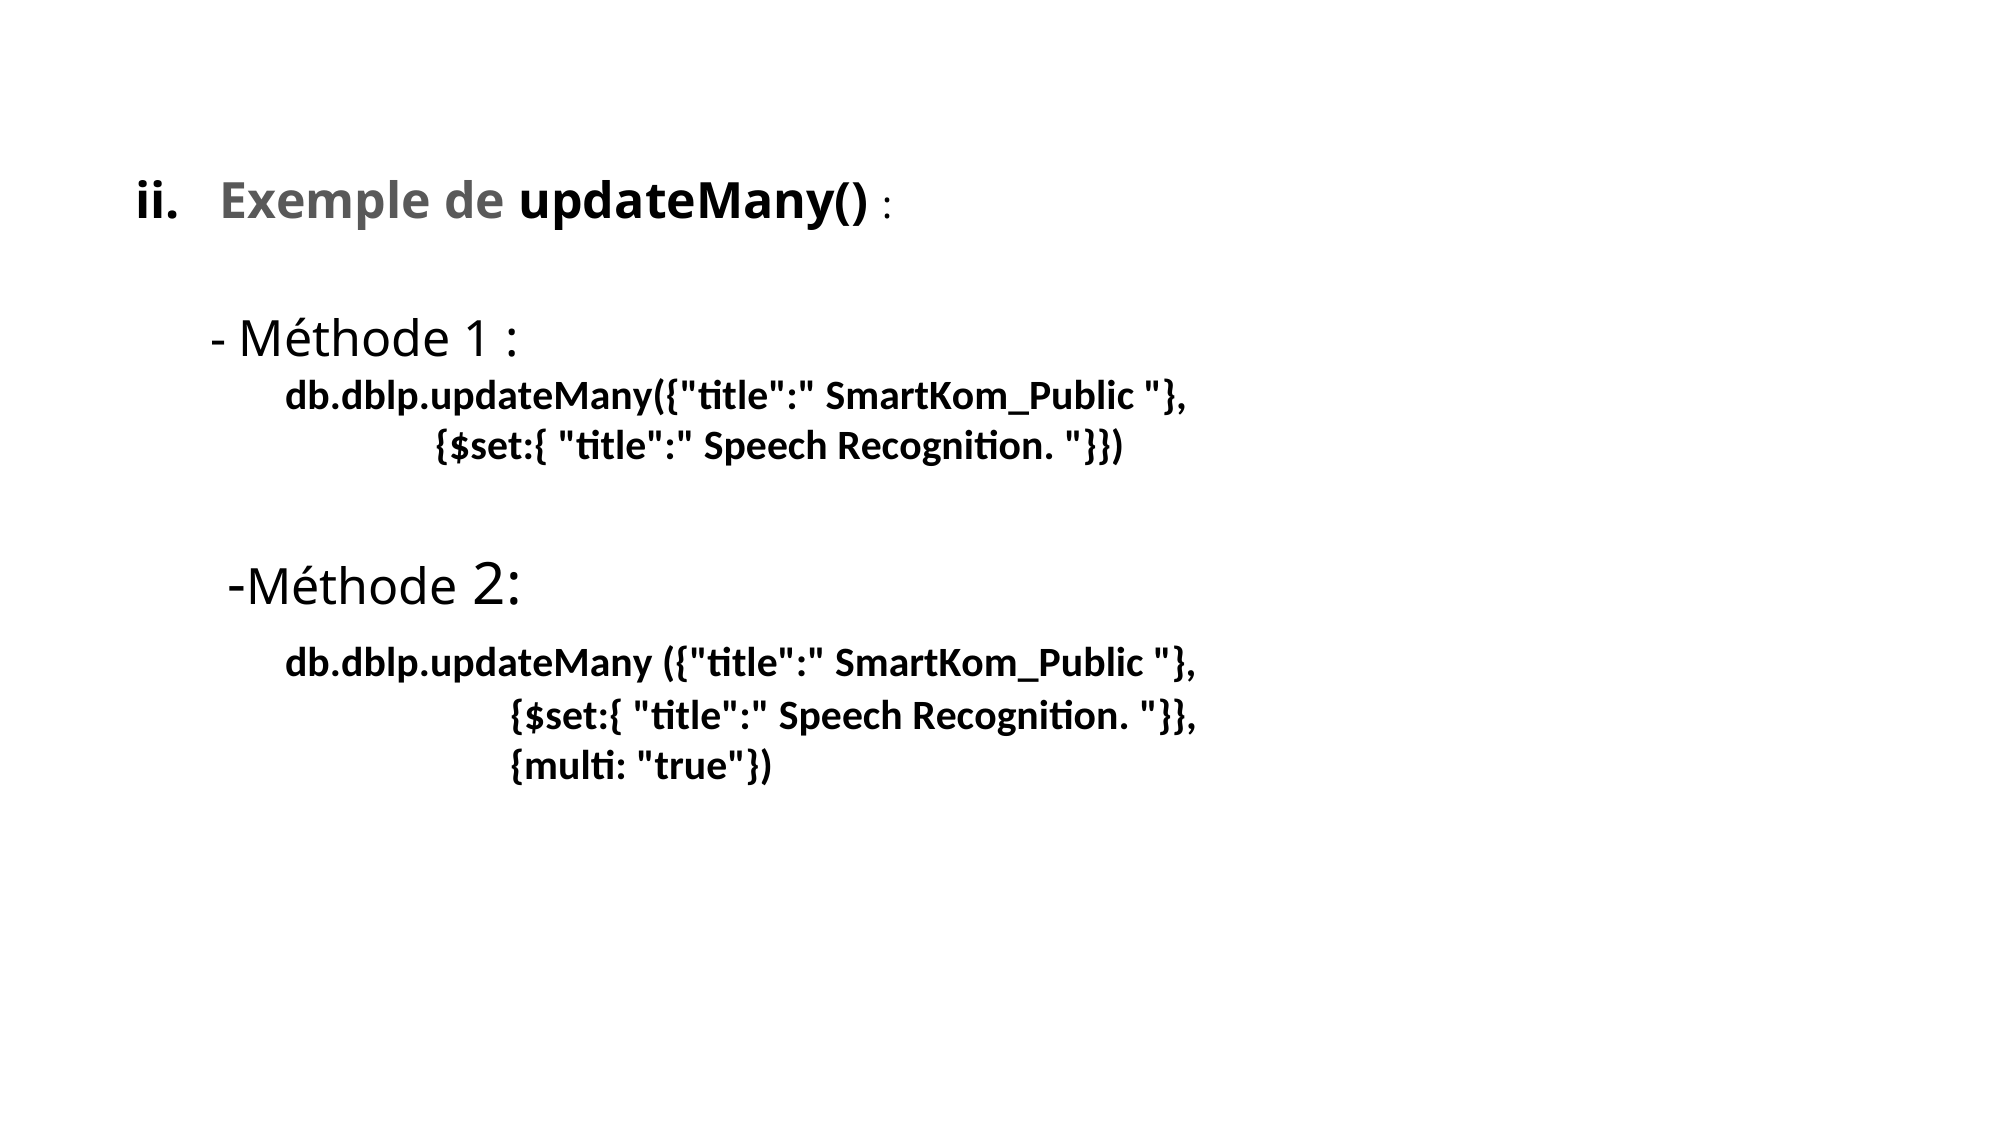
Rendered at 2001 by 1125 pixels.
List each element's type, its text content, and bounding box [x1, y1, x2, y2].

text_box Exemple de updateMany() : - Méthode 1 : db.dblp.updateMany({"title":" SmartKom_Public "}, {$set:{ "title":" Speech Recognition. "}}) -Méthode 2: db.dblp.updateMany ({"title":" SmartKom_Public "}, {$set:{ "title":" Speech Recognition. "}}, {multi: "true"}) [120, 100, 1906, 848]
